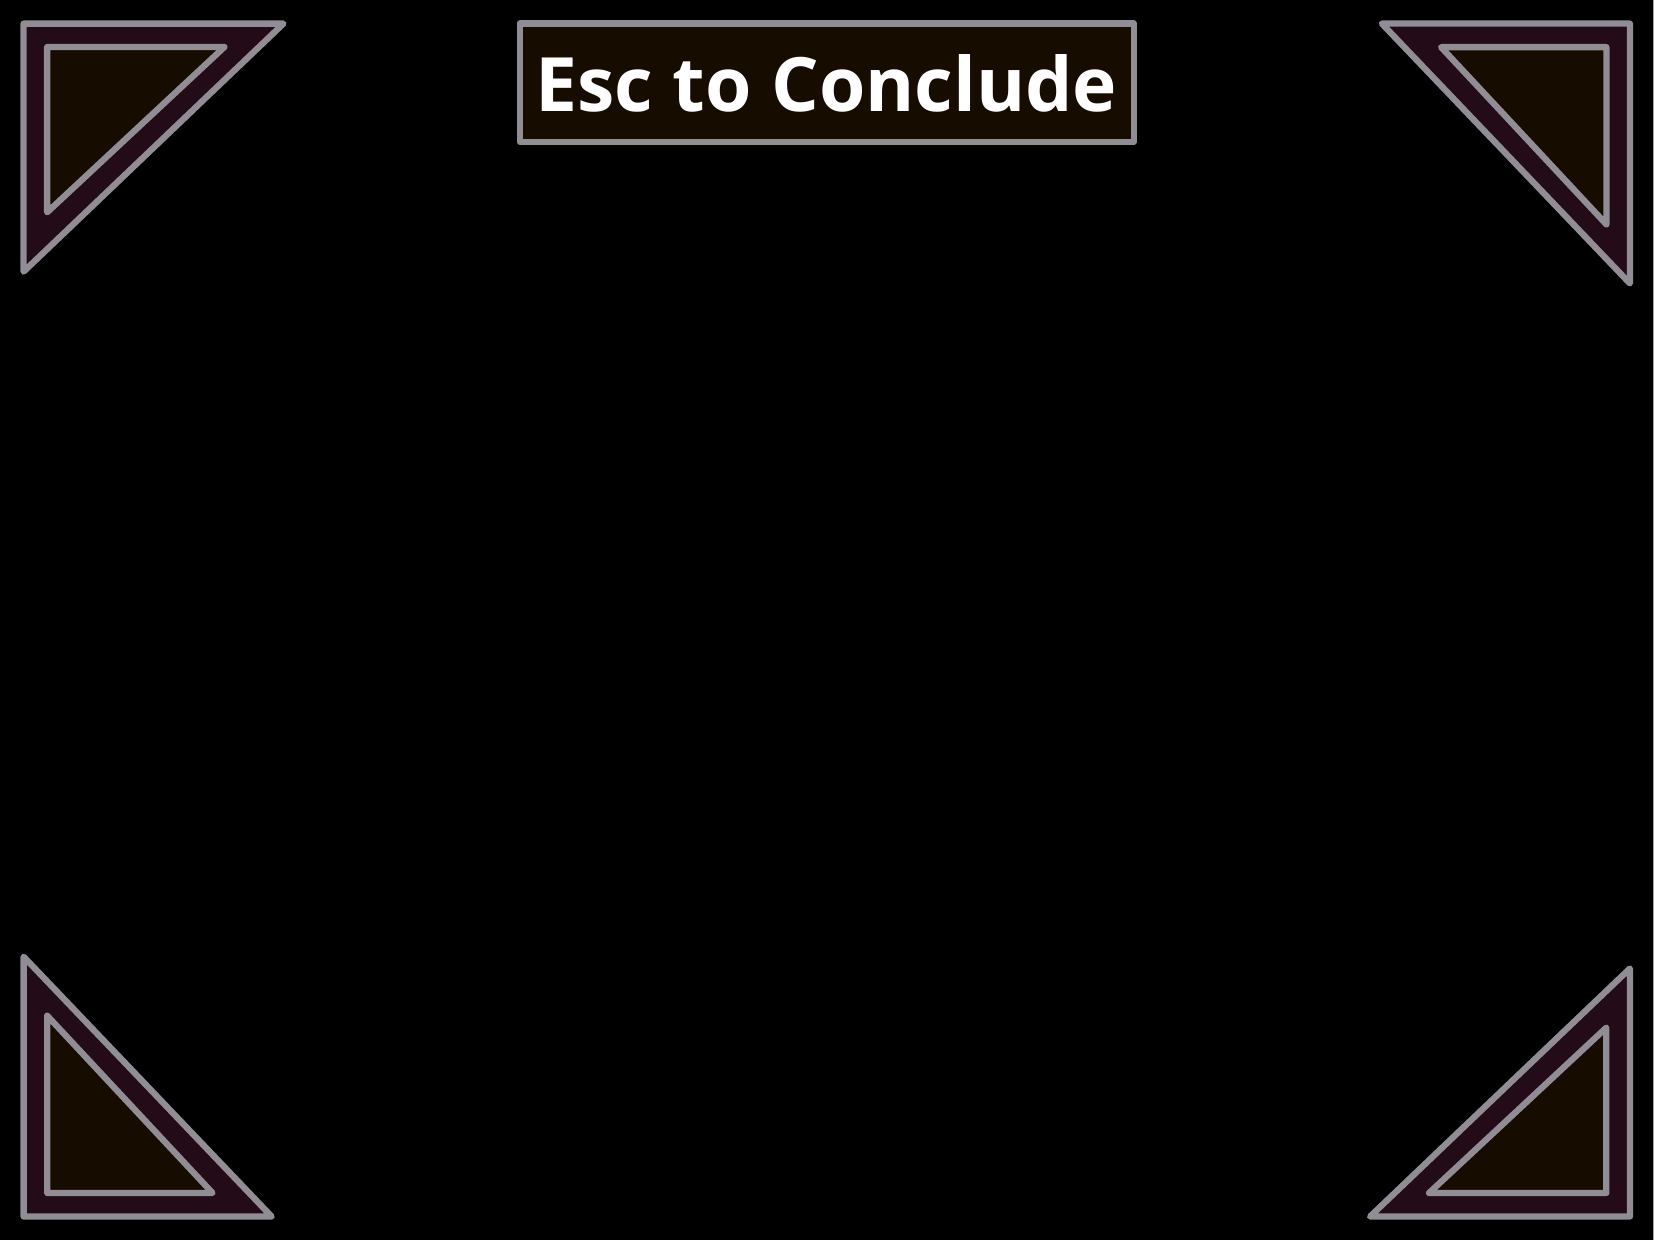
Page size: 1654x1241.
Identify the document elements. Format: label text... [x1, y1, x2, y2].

text_box [23, 956, 272, 1217]
text_box [23, 23, 284, 272]
text_box [1370, 968, 1630, 1217]
text_box [1381, 23, 1630, 284]
text_box Esc to Conclude [519, 23, 1134, 142]
